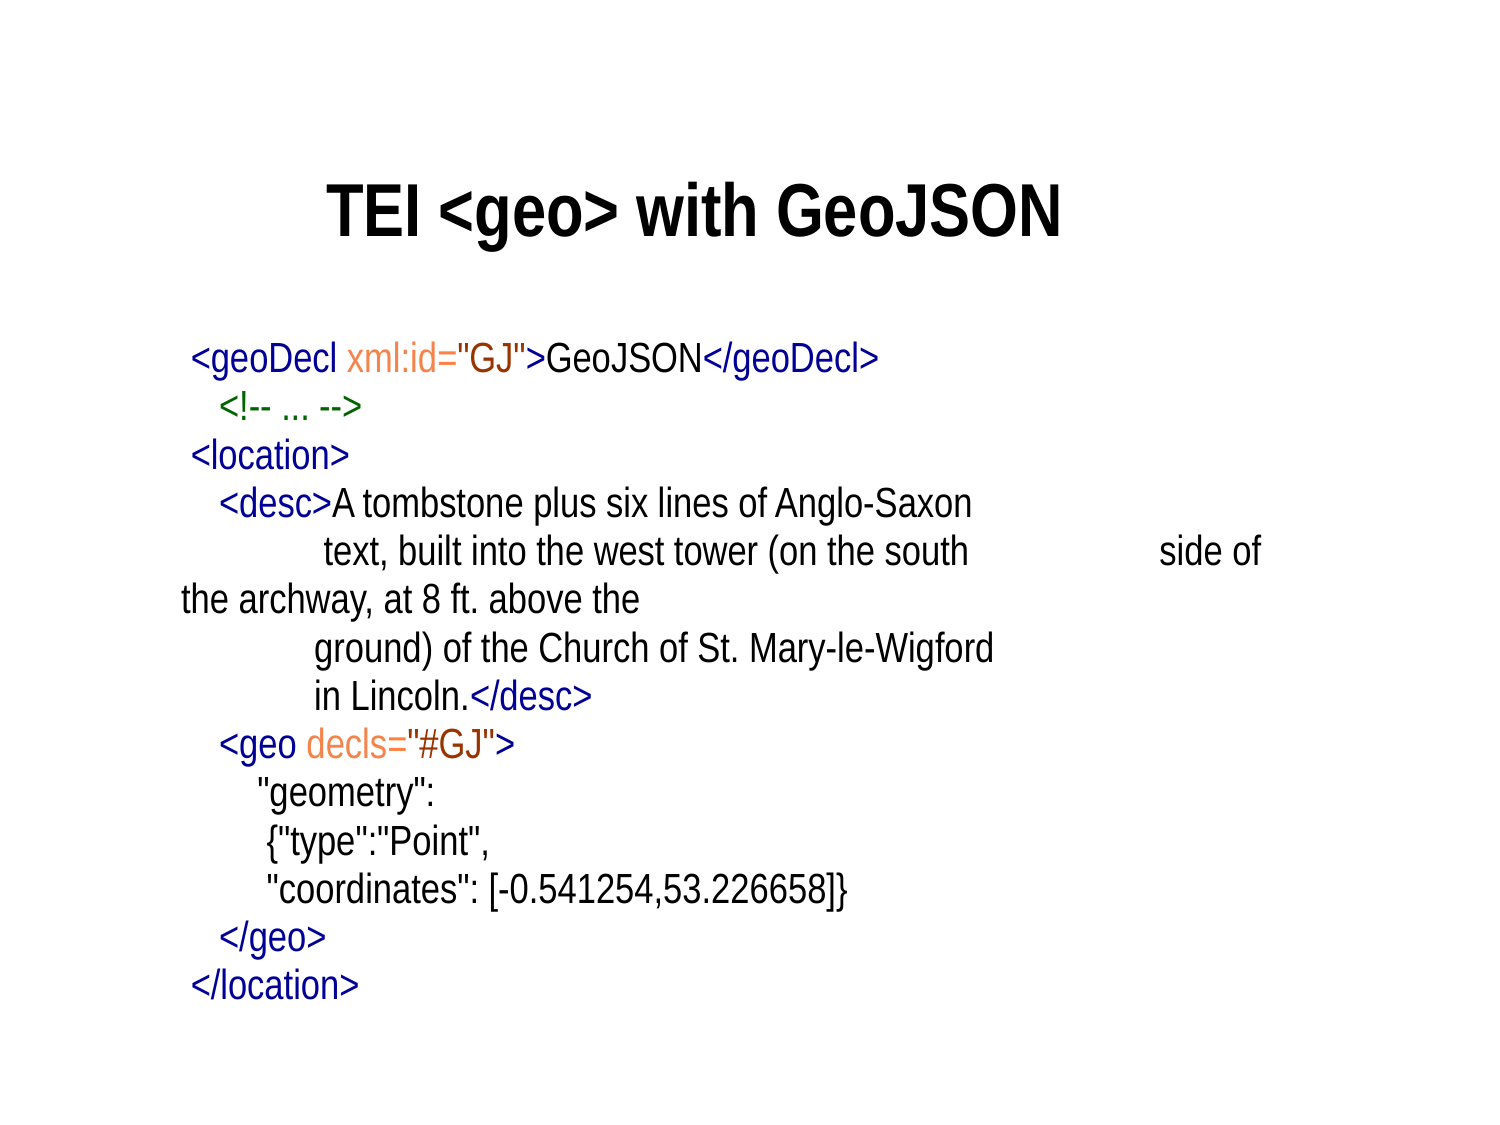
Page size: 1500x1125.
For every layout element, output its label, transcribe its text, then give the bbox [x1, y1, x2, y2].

list <geoDecl xml:id="GJ">GeoJSON</geoDecl> <!-- ... --> <location> <desc>A tombstone plus six lines of Anglo-Saxon text, built into the west tower (on the south side of the archway, at 8 ft. above the ground) of the Church of St. Mary-le-Wigford in Lincoln.</desc> <geo decls="#GJ"> "geometry": {"type":"Point", "coordinates": [-0.541254,53.226658]} </geo> </location> [181, 333, 1276, 1015]
title TEI <geo> with GeoJSON [181, 115, 1209, 304]
